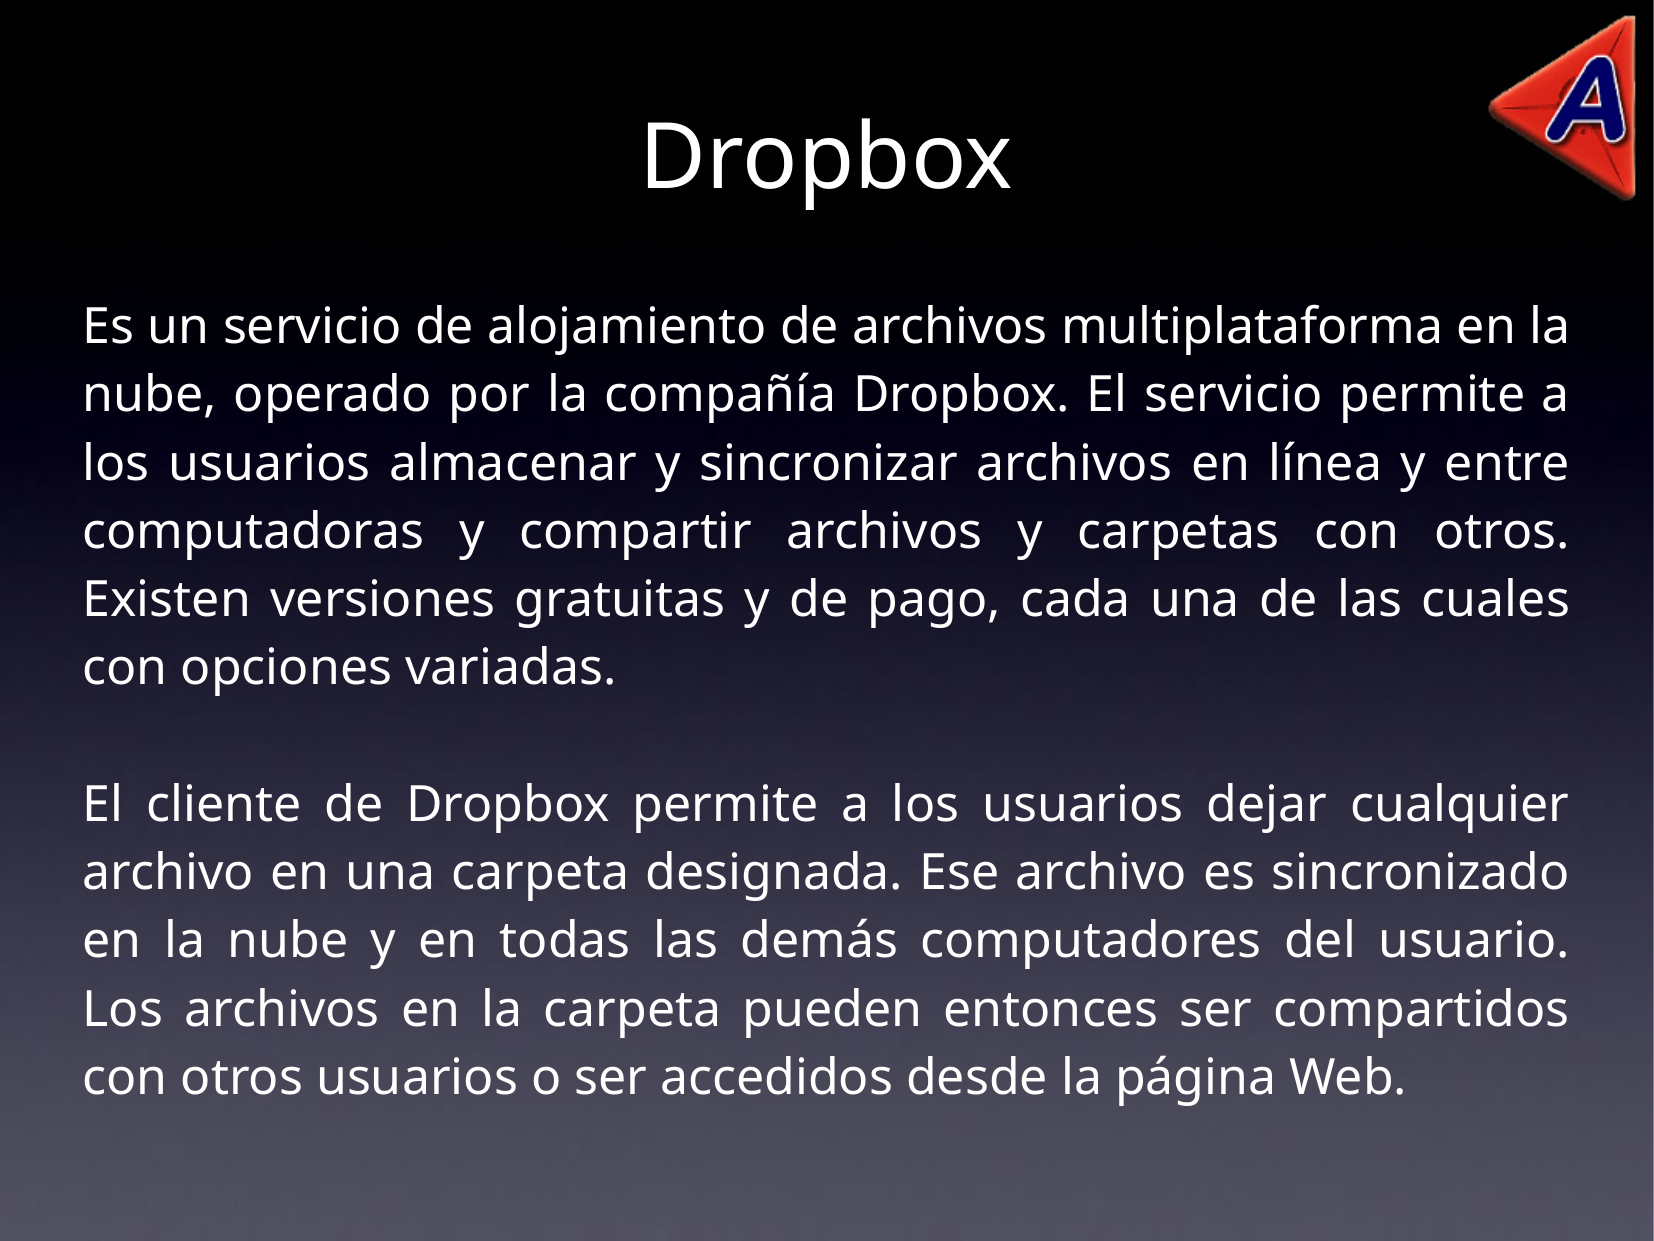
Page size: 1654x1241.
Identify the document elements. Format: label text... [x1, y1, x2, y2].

subtitle Es un servicio de alojamiento de archivos multiplataforma en la nube, operado por la compañía Dropbox. El servicio permite a los usuarios almacenar y sincronizar archivos en línea y entre computadoras y compartir archivos y carpetas con otros. Existen versiones gratuitas y de pago, cada una de las cuales con opciones variadas. El cliente de Dropbox permite a los usuarios dejar cualquier archivo en una carpeta designada. Ese archivo es sincronizado en la nube y en todas las demás computadores del usuario. Los archivos en la carpeta pueden entonces ser compartidos con otros usuarios o ser accedidos desde la página Web. [82, 297, 1571, 1102]
title Dropbox [82, 56, 1571, 250]
picture [0, 0, 1654, 1241]
